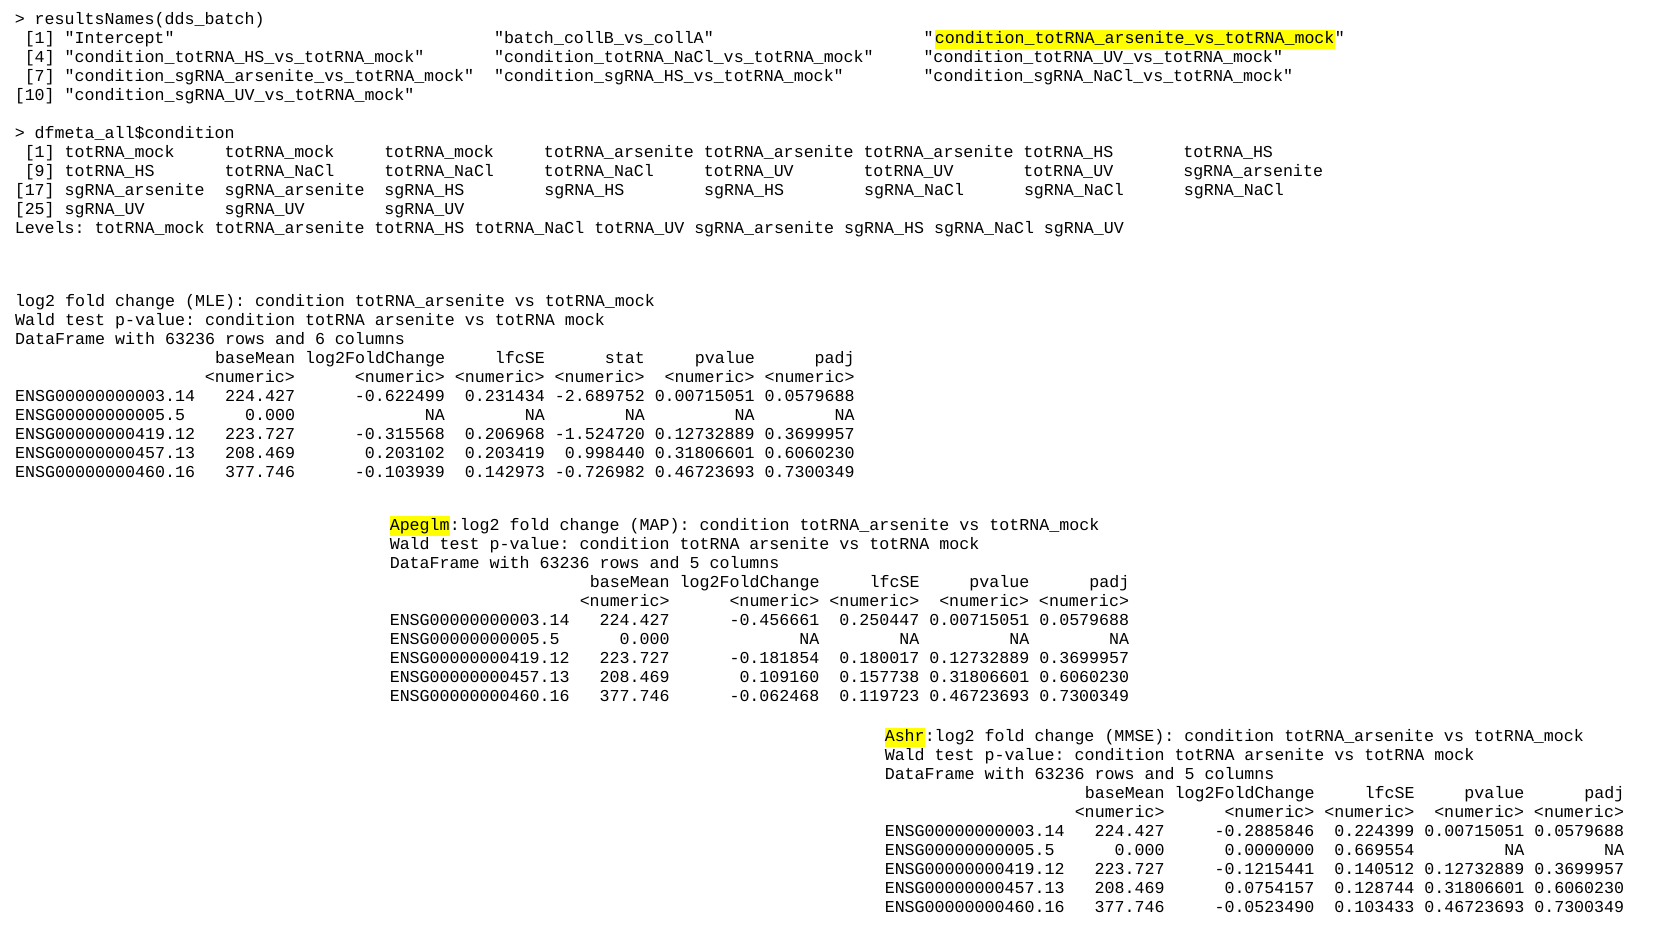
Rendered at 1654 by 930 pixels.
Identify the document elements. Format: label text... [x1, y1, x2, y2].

text_box Ashr:log2 fold change (MMSE): condition totRNA_arsenite vs totRNA_mock Wald test p-value: condition totRNA arsenite vs totRNA mock DataFrame with 63236 rows and 5 columns baseMean log2FoldChange lfcSE pvalue padj <numeric> <numeric> <numeric> <numeric> <numeric> ENSG00000000003.14 224.427 -0.2885846 0.224399 0.00715051 0.0579688 ENSG00000000005.5 0.000 0.0000000 0.669554 NA NA ENSG00000000419.12 223.727 -0.1215441 0.140512 0.12732889 0.3699957 ENSG00000000457.13 208.469 0.0754157 0.128744 0.31806601 0.6060230 ENSG00000000460.16 377.746 -0.0523490 0.103433 0.46723693 0.7300349 [870, 720, 1651, 925]
text_box > resultsNames(dds_batch) [1] "Intercept" "batch_collB_vs_collA" "condition_totRNA_arsenite_vs_totRNA_mock" [4] "condition_totRNA_HS_vs_totRNA_mock" "condition_totRNA_NaCl_vs_totRNA_mock" "condition_totRNA_UV_vs_totRNA_mock" [7] "condition_sgRNA_arsenite_vs_totRNA_mock" "condition_sgRNA_HS_vs_totRNA_mock" "condition_sgRNA_NaCl_vs_totRNA_mock" [10] "condition_sgRNA_UV_vs_totRNA_mock" > dfmeta_all$condition [1] totRNA_mock totRNA_mock totRNA_mock totRNA_arsenite totRNA_arsenite totRNA_arsenite totRNA_HS totRNA_HS [9] totRNA_HS totRNA_NaCl totRNA_NaCl totRNA_NaCl totRNA_UV totRNA_UV totRNA_UV sgRNA_arsenite [17] sgRNA_arsenite sgRNA_arsenite sgRNA_HS sgRNA_HS sgRNA_HS sgRNA_NaCl sgRNA_NaCl sgRNA_NaCl [25] sgRNA_UV sgRNA_UV sgRNA_UV Levels: totRNA_mock totRNA_arsenite totRNA_HS totRNA_NaCl totRNA_UV sgRNA_arsenite sgRNA_HS sgRNA_NaCl sgRNA_UV [0, 3, 1366, 256]
text_box log2 fold change (MLE): condition totRNA_arsenite vs totRNA_mock Wald test p-value: condition totRNA arsenite vs totRNA mock DataFrame with 63236 rows and 6 columns baseMean log2FoldChange lfcSE stat pvalue padj <numeric> <numeric> <numeric> <numeric> <numeric> <numeric> ENSG00000000003.14 224.427 -0.622499 0.231434 -2.689752 0.00715051 0.0579688 ENSG00000000005.5 0.000 NA NA NA NA NA ENSG00000000419.12 223.727 -0.315568 0.206968 -1.524720 0.12732889 0.3699957 ENSG00000000457.13 208.469 0.203102 0.203419 0.998440 0.31806601 0.6060230 ENSG00000000460.16 377.746 -0.103939 0.142973 -0.726982 0.46723693 0.7300349 [0, 284, 871, 509]
text_box Apeglm:log2 fold change (MAP): condition totRNA_arsenite vs totRNA_mock Wald test p-value: condition totRNA arsenite vs totRNA mock DataFrame with 63236 rows and 5 columns baseMean log2FoldChange lfcSE pvalue padj <numeric> <numeric> <numeric> <numeric> <numeric> ENSG00000000003.14 224.427 -0.456661 0.250447 0.00715051 0.0579688 ENSG00000000005.5 0.000 NA NA NA NA ENSG00000000419.12 223.727 -0.181854 0.180017 0.12732889 0.3699957 ENSG00000000457.13 208.469 0.109160 0.157738 0.31806601 0.6060230 ENSG00000000460.16 377.746 -0.062468 0.119723 0.46723693 0.7300349 [375, 508, 1150, 714]
